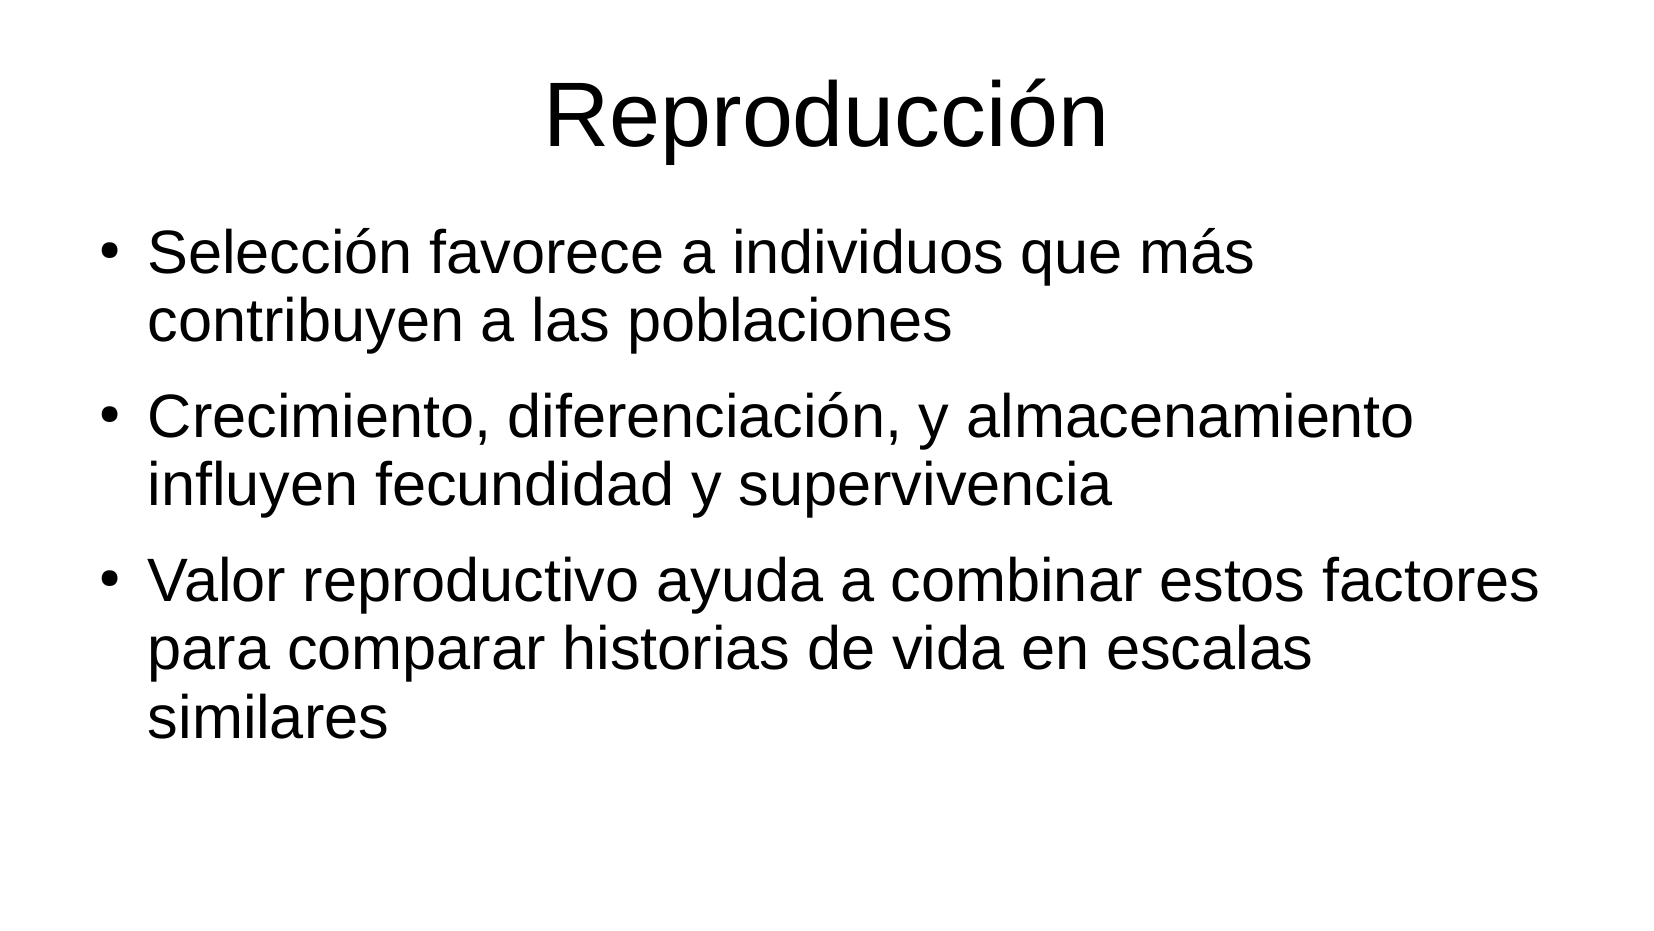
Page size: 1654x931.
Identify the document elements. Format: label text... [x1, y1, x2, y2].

list Selección favorece a individuos que más contribuyen a las poblaciones Crecimiento, diferenciación, y almacenamiento influyen fecundidad y supervivencia Valor reproductivo ayuda a combinar estos factores para comparar historias de vida en escalas similares [82, 217, 1571, 758]
title Reproducción [82, 37, 1571, 193]
